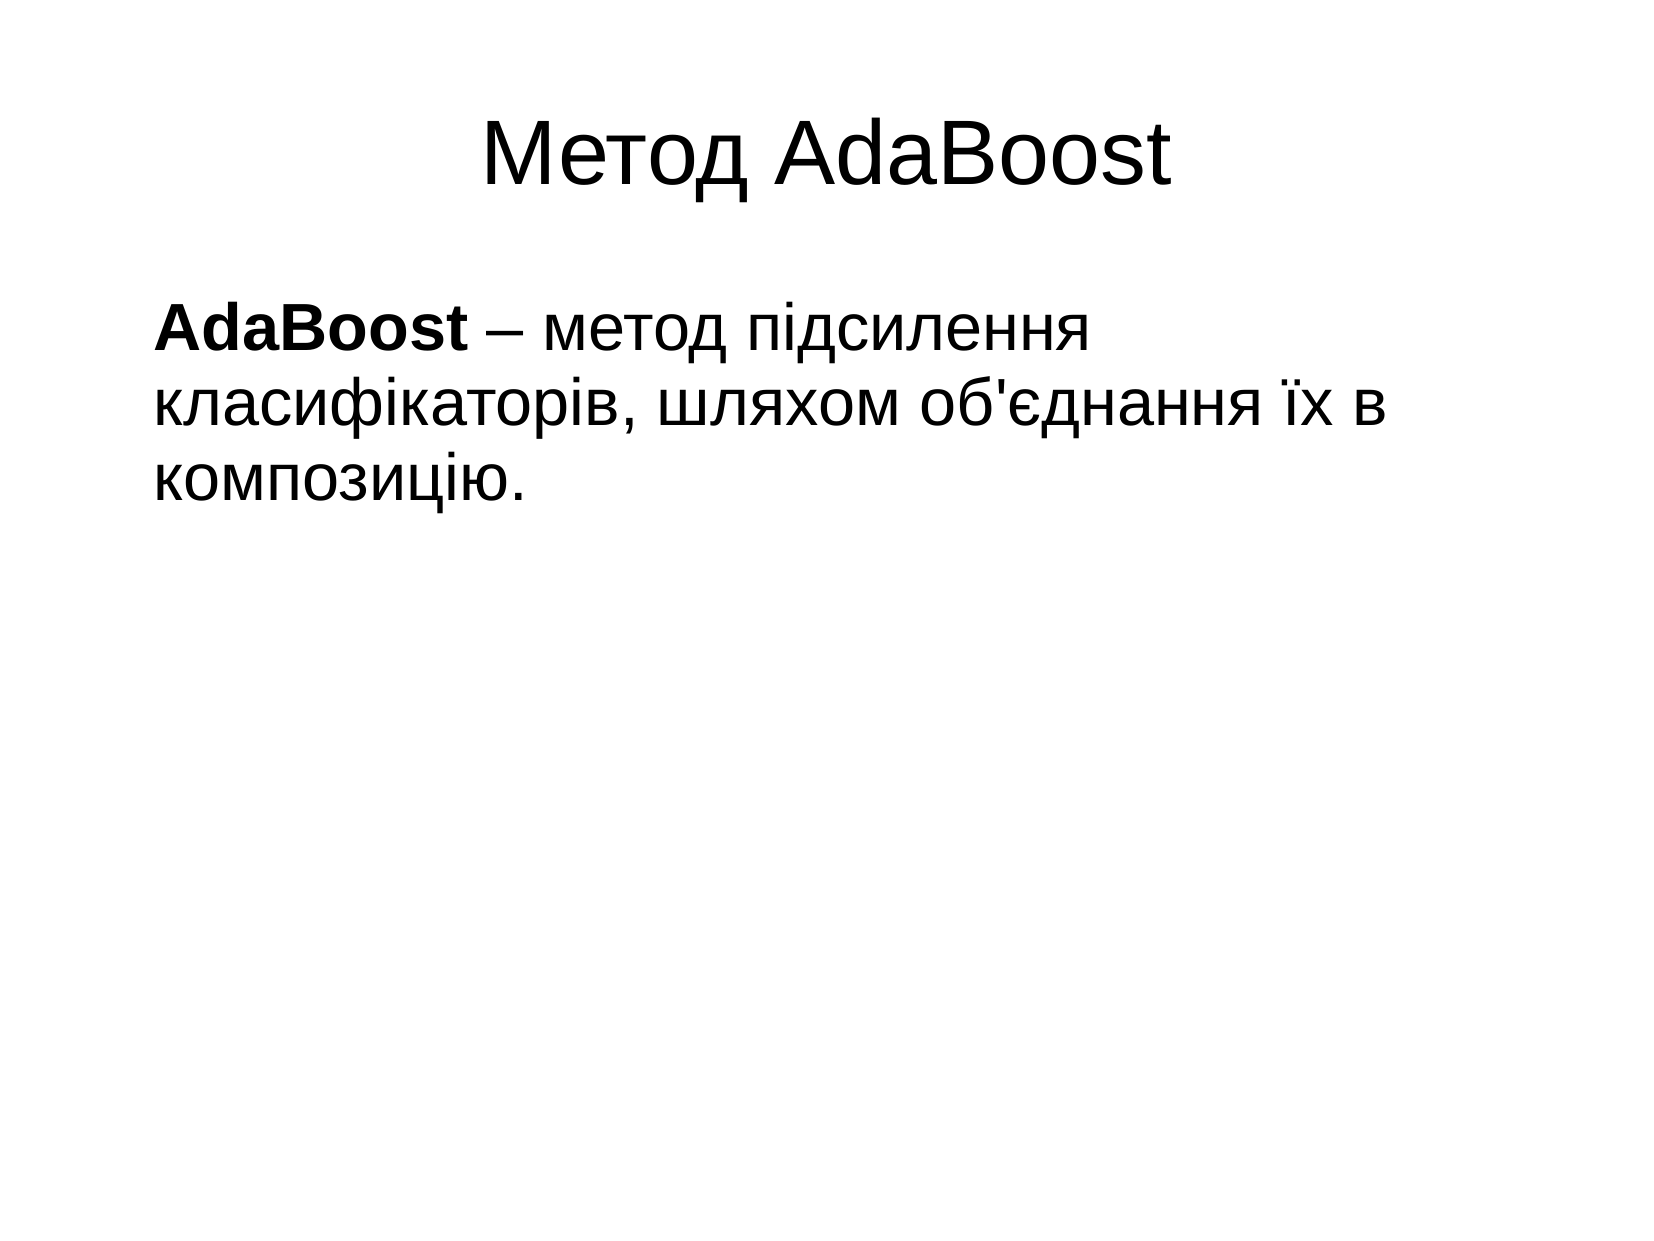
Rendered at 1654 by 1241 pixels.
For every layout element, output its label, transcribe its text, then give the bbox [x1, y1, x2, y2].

title Метод AdaBoost [82, 49, 1571, 257]
list AdaBoost – метод підсилення класифікаторів, шляхом об'єднання їх в композицію. [82, 290, 1571, 1010]
